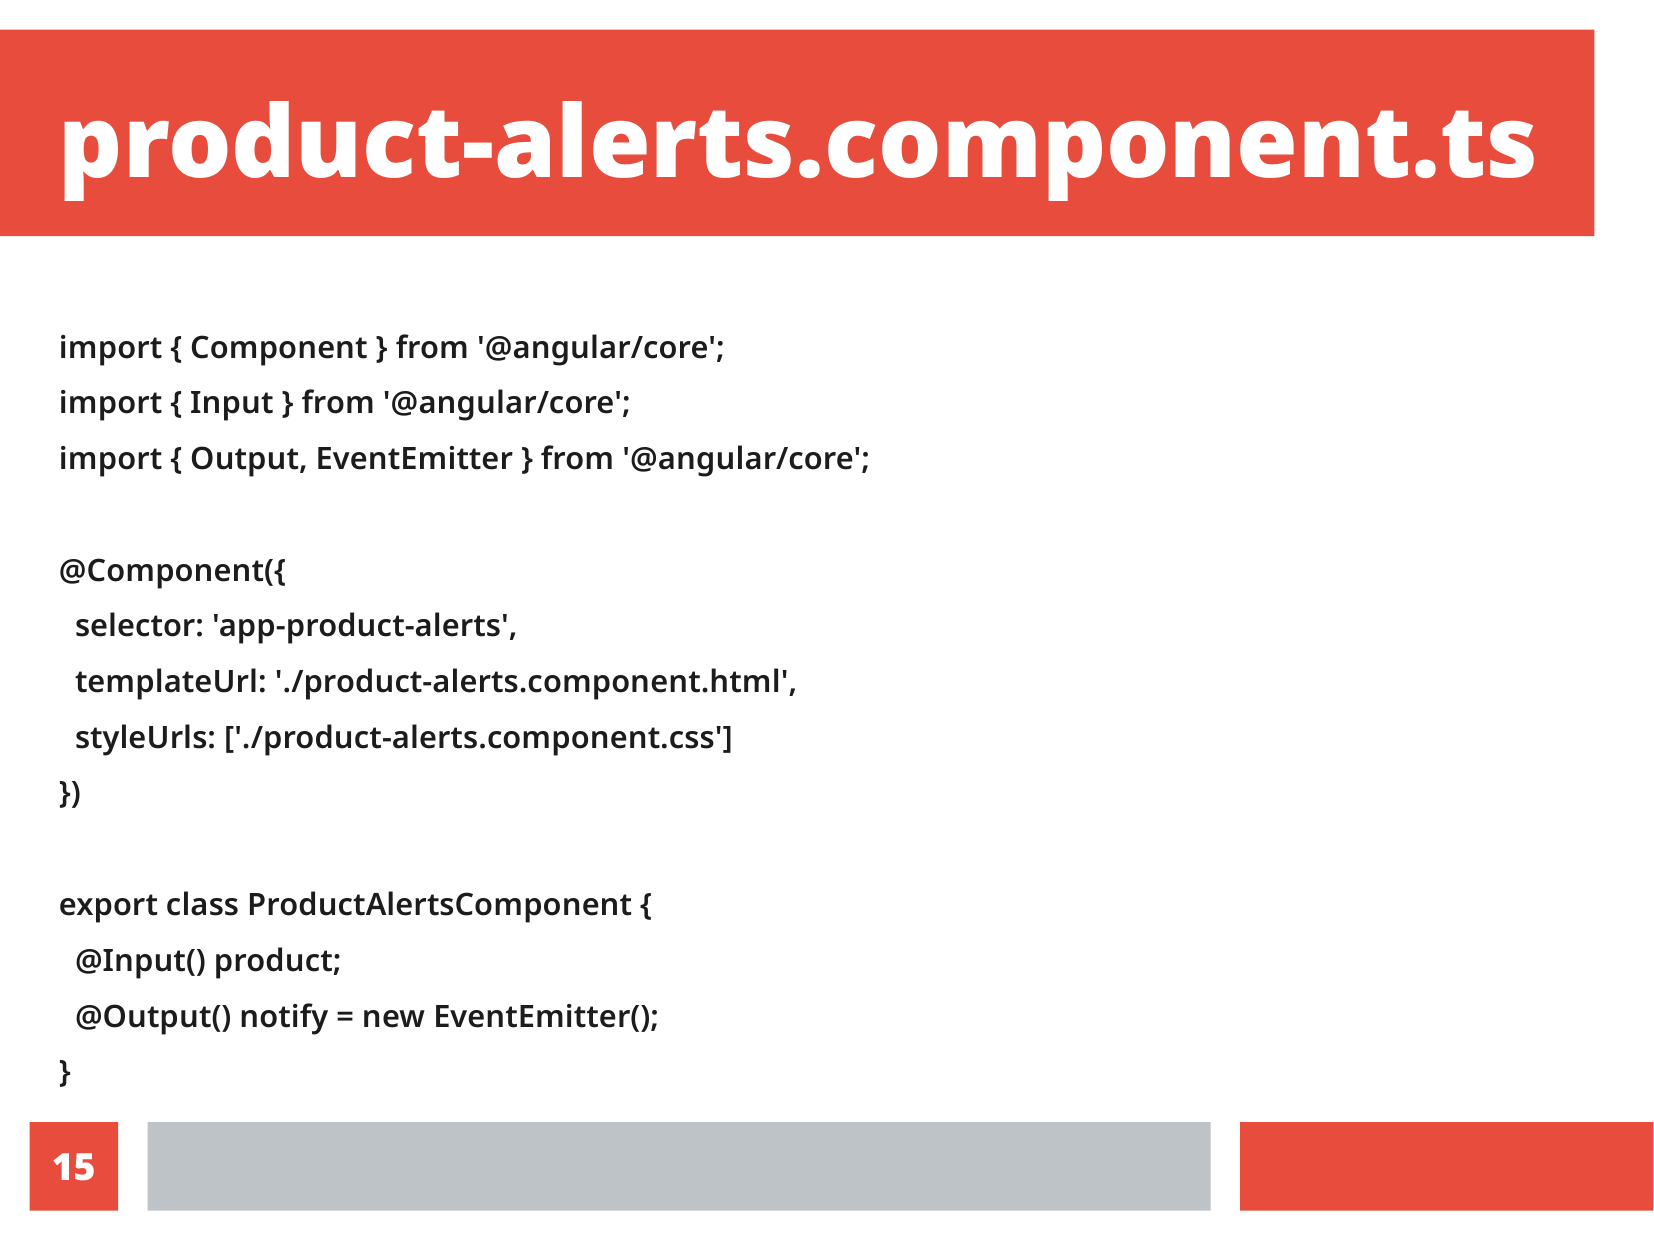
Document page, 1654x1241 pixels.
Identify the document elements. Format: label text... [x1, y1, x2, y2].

title product-alerts.component.ts [59, 59, 1595, 207]
list import { Component } from '@angular/core'; import { Input } from '@angular/core'; import { Output, EventEmitter } from '@angular/core'; @Component({ selector: 'app-product-alerts', templateUrl: './product-alerts.component.html', styleUrls: ['./product-alerts.component.css'] }) export class ProductAlertsComponent { @Input() product; @Output() notify = new EventEmitter(); } [59, 324, 1565, 1093]
